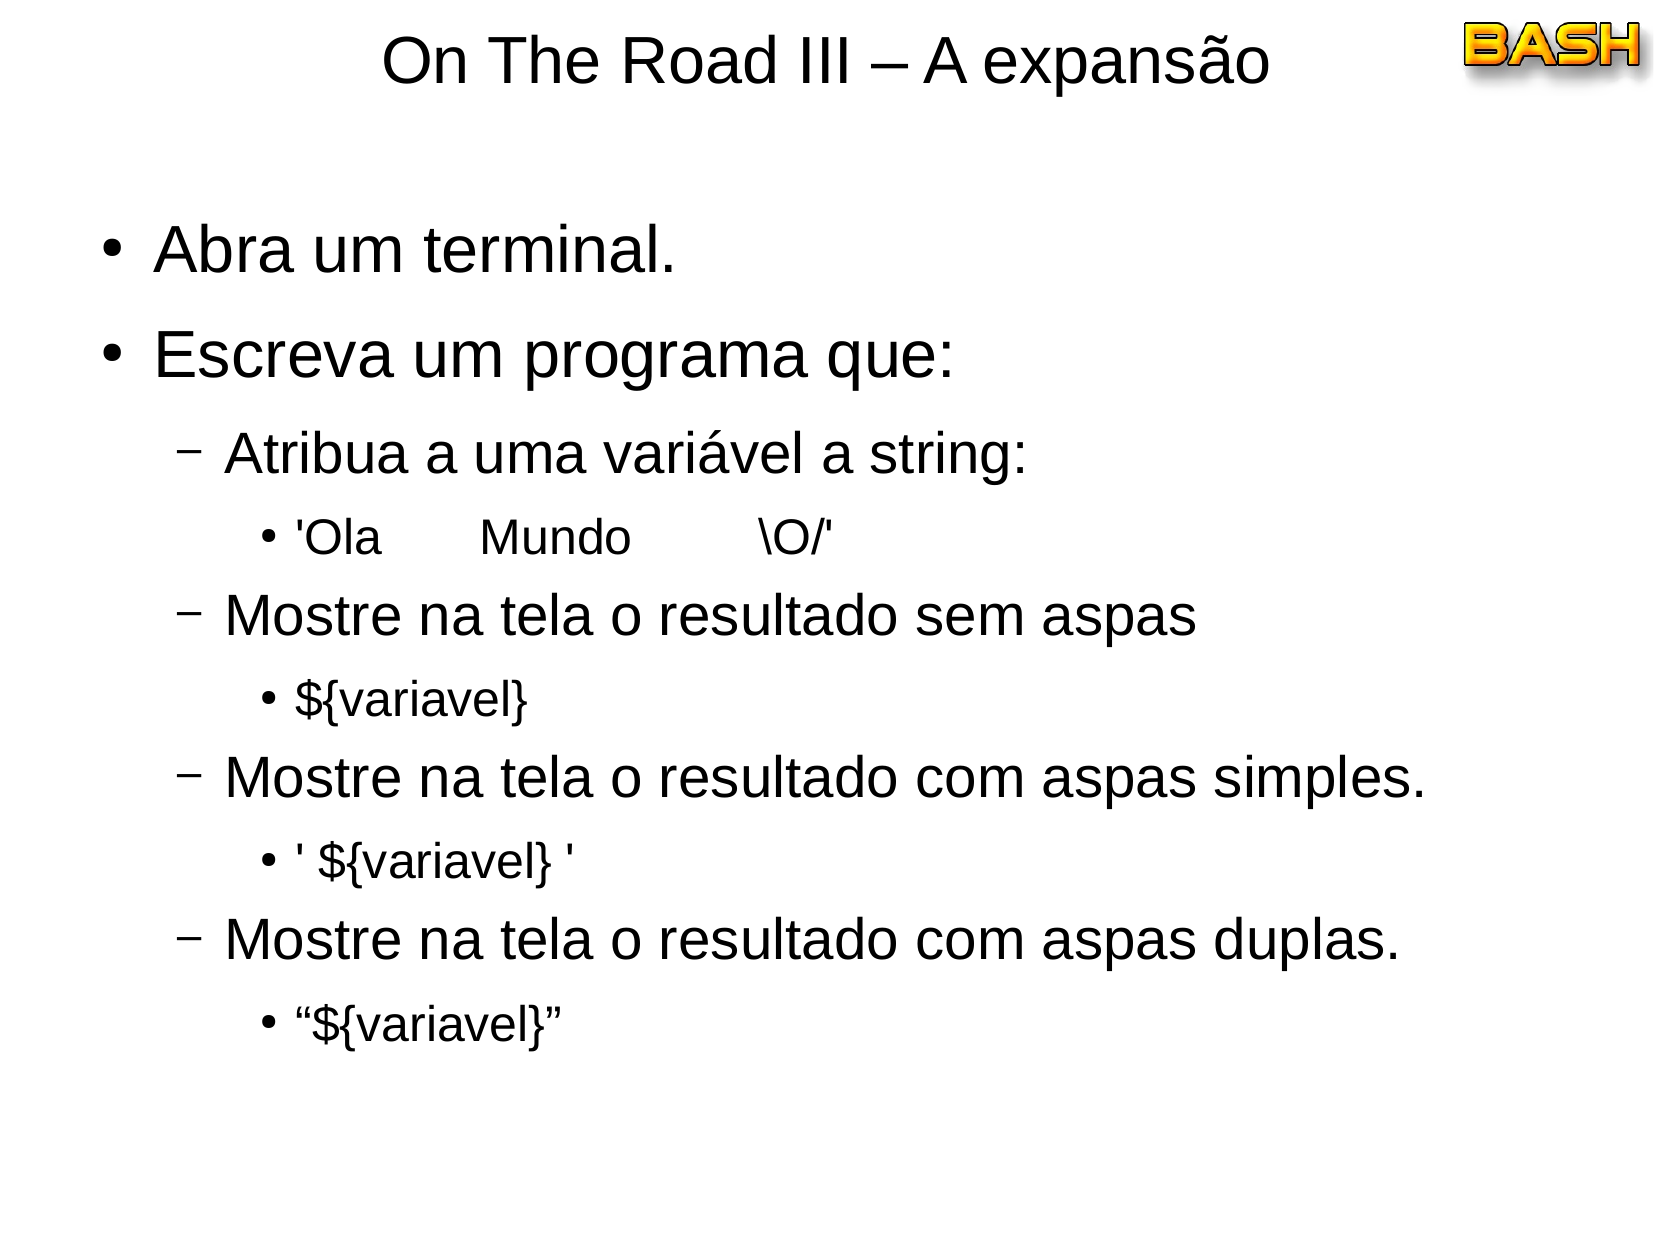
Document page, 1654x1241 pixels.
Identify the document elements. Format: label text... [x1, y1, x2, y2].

title On The Road III – A expansão [82, 22, 1571, 98]
picture [1450, 0, 1654, 96]
list Abra um terminal. Escreva um programa que: Atribua a uma variável a string: 'Ola Mundo \O/' Mostre na tela o resultado sem aspas ${variavel} Mostre na tela o resultado com aspas simples. ' ${variavel} ' Mostre na tela o resultado com aspas duplas. “${variavel}” [82, 212, 1571, 1052]
